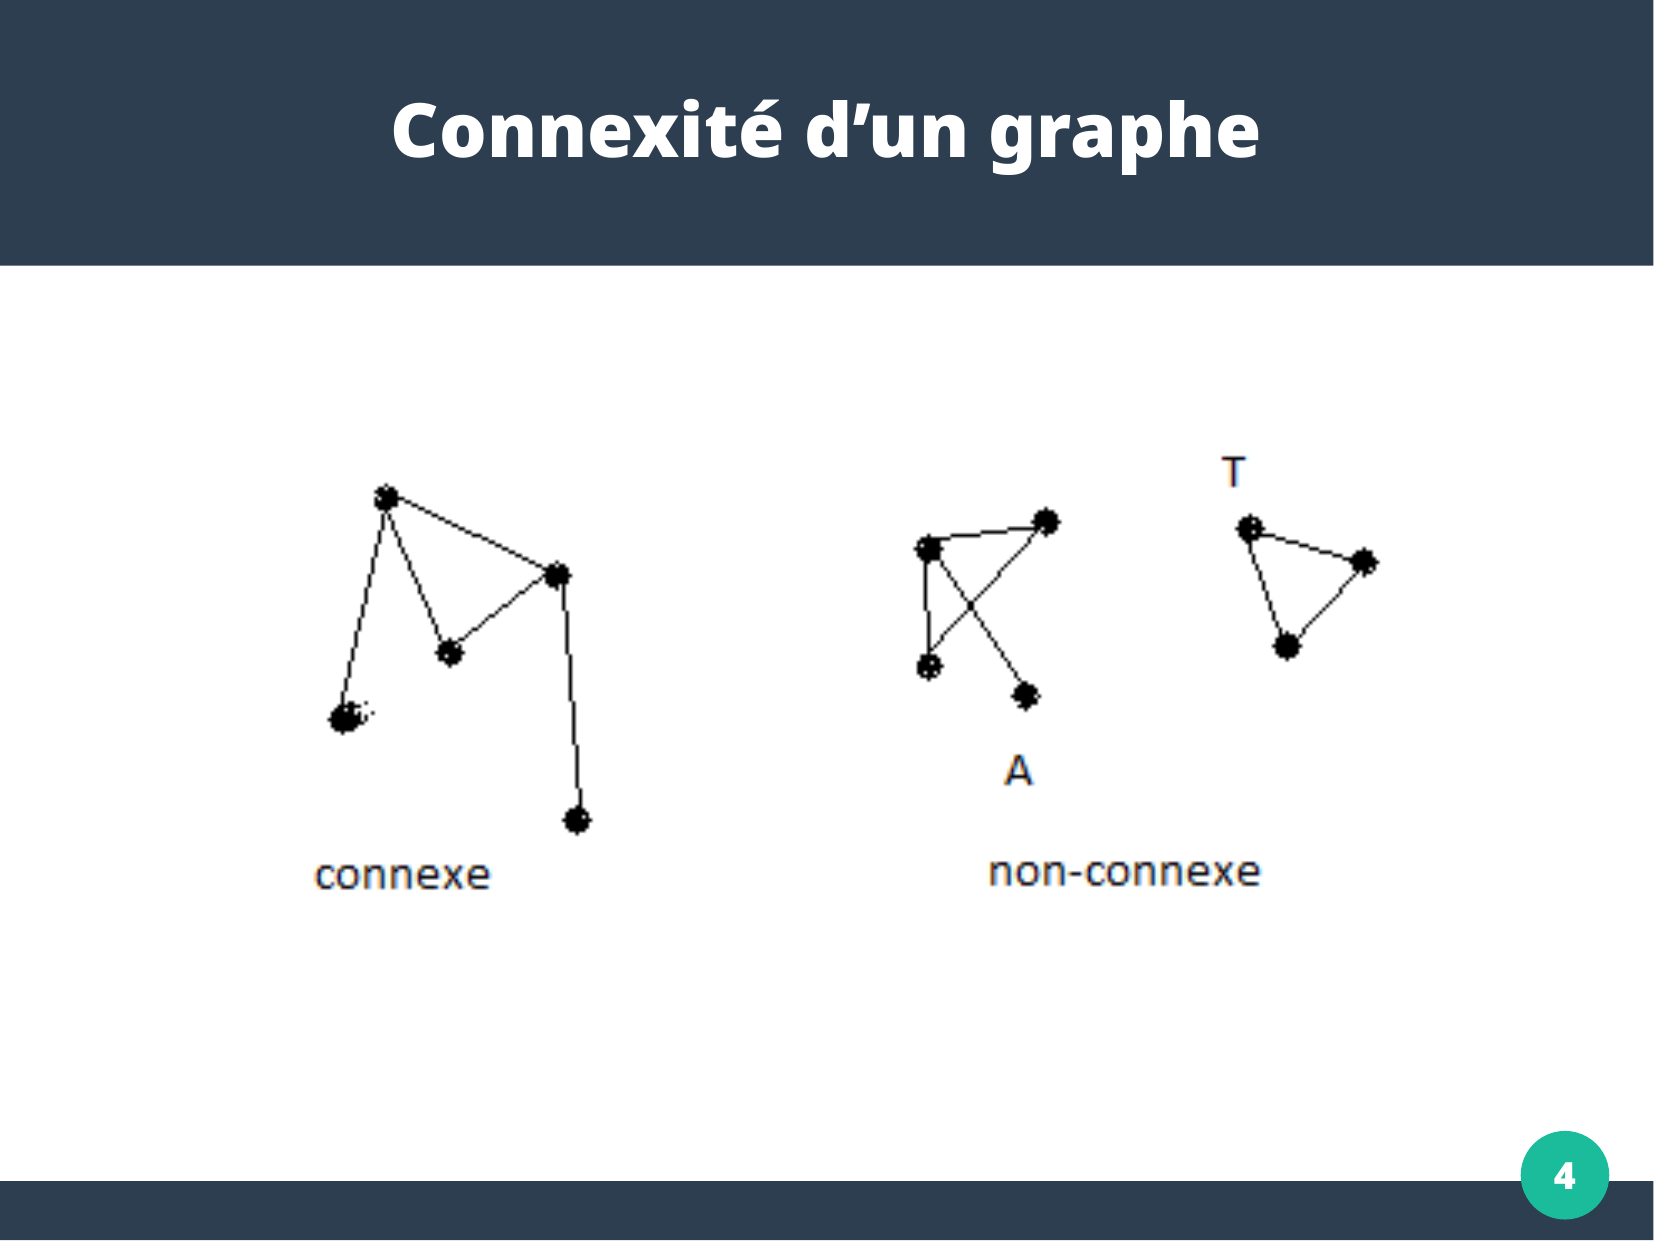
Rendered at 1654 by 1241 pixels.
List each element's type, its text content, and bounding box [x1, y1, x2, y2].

title Connexité d’un graphe [59, 49, 1595, 207]
picture [235, 401, 1501, 1004]
